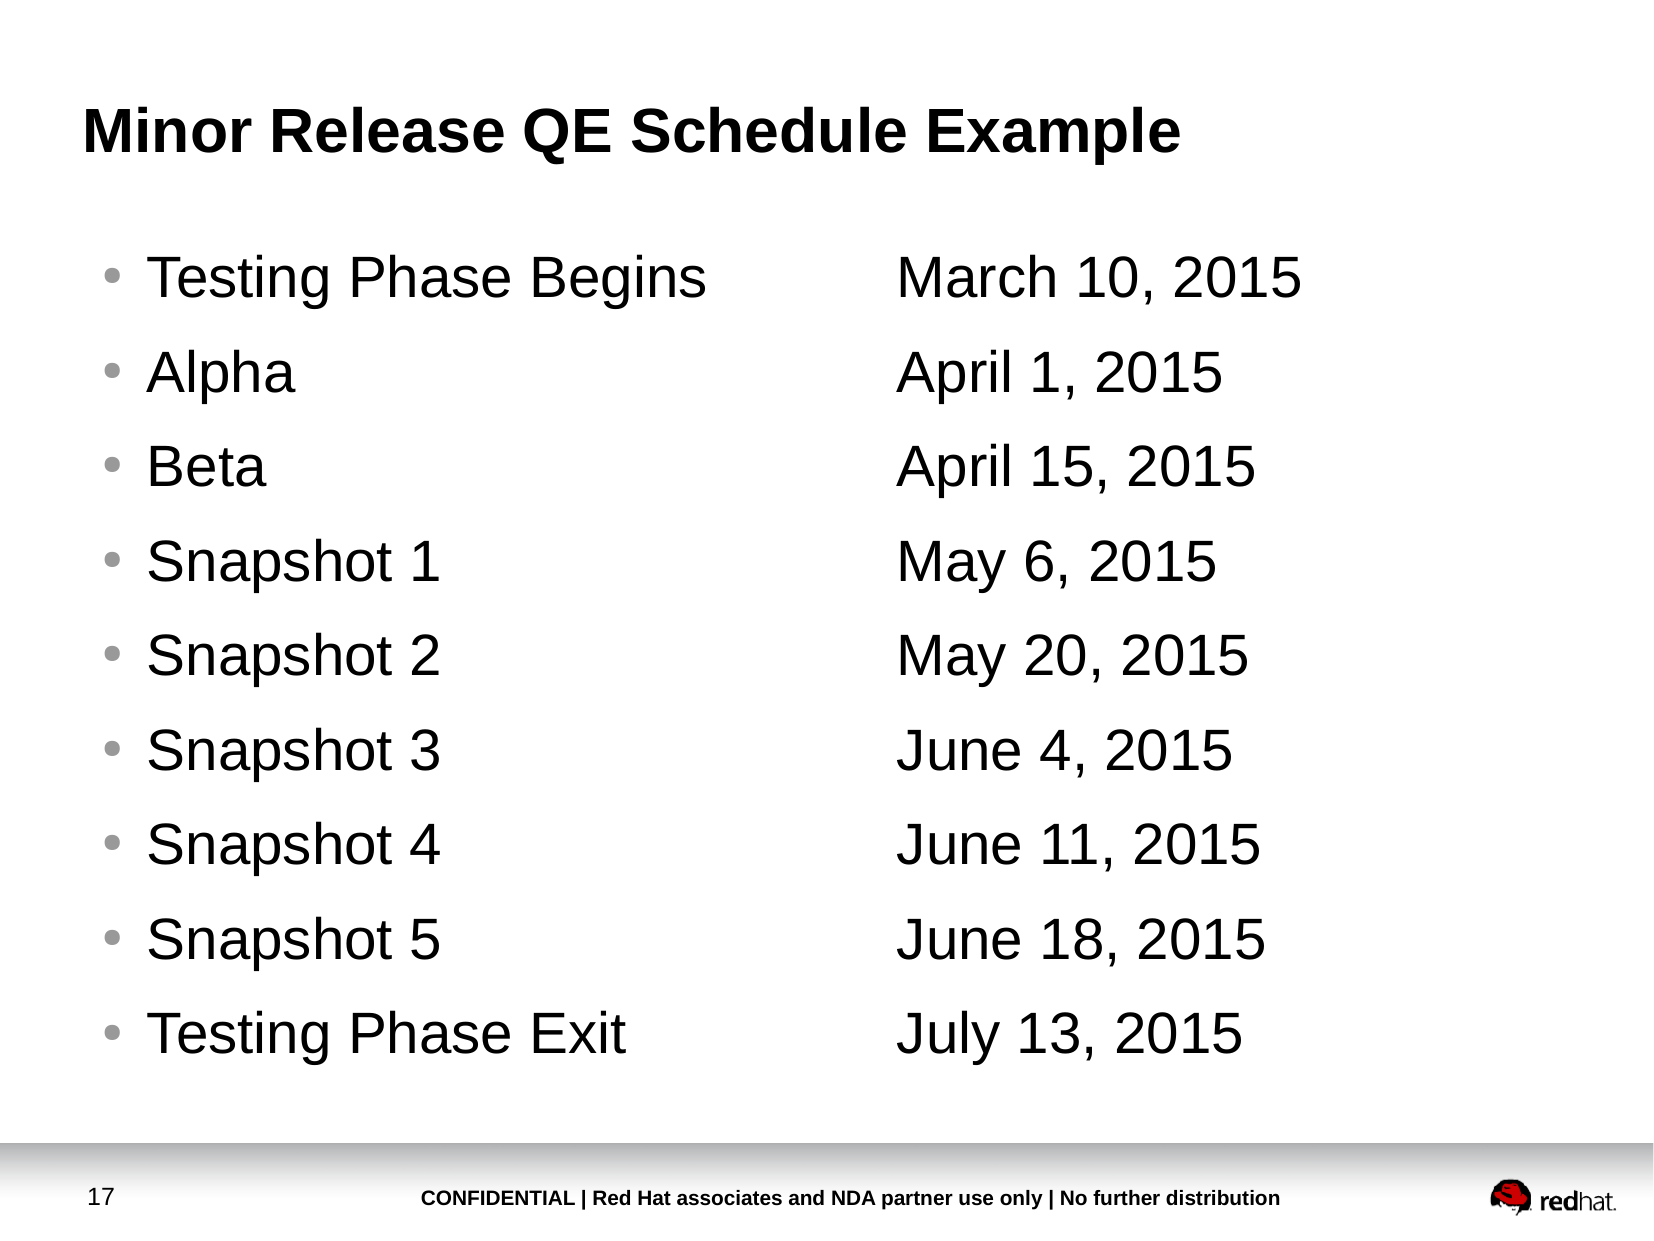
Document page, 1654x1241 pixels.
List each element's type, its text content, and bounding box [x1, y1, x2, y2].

title Minor Release QE Schedule Example [82, 37, 1571, 226]
picture [0, 1143, 1654, 1241]
list Testing Phase Begins March 10, 2015 Alpha April 1, 2015 Beta April 15, 2015 Snapshot 1 May 6, 2015 Snapshot 2 May 20, 2015 Snapshot 3 June 4, 2015 Snapshot 4 June 11, 2015 Snapshot 5 June 18, 2015 Testing Phase Exit July 13, 2015 [86, 244, 1576, 1132]
